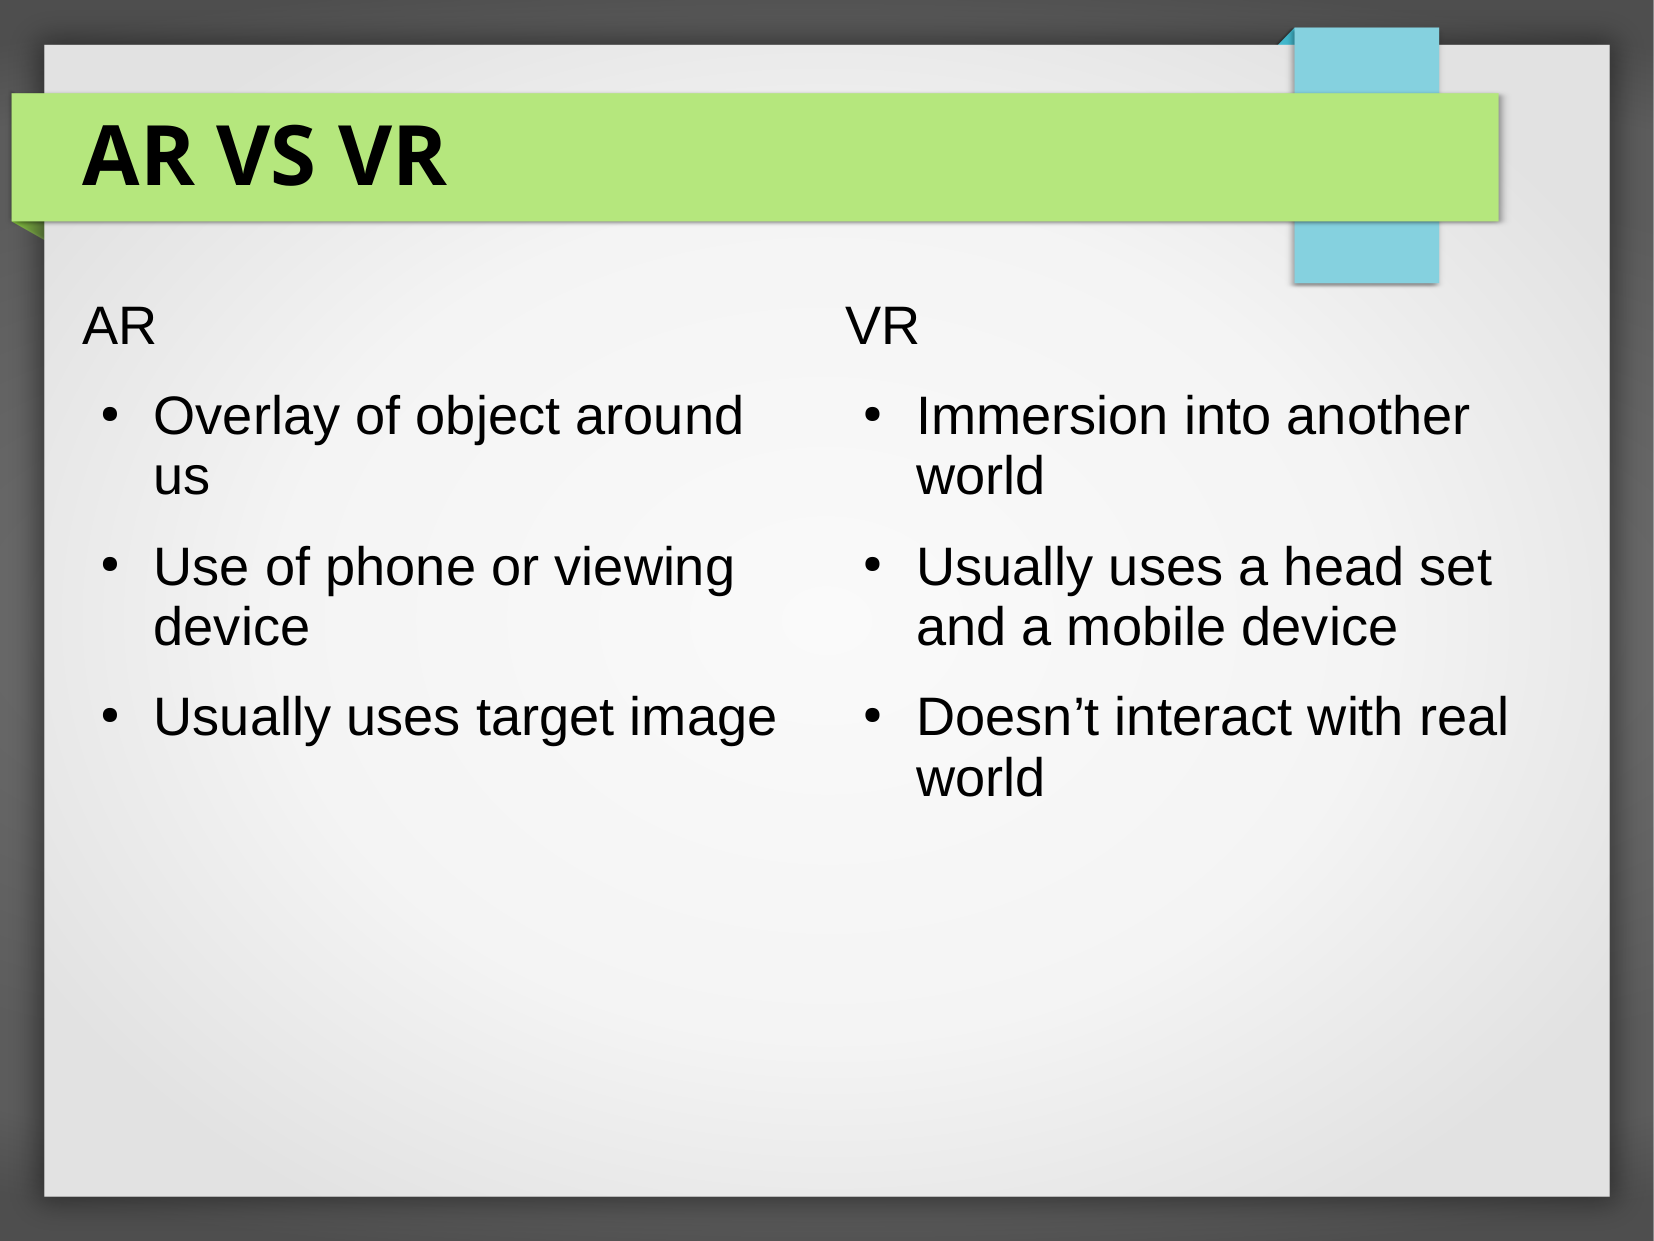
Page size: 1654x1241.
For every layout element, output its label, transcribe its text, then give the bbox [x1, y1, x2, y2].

picture [0, 0, 1654, 1241]
list VR Immersion into another world Usually uses a head set and a mobile device Doesn’t interact with real world [845, 295, 1572, 1015]
list AR Overlay of object around us Use of phone or viewing device Usually uses target image [82, 295, 809, 1015]
title AR VS VR [82, 94, 1264, 213]
